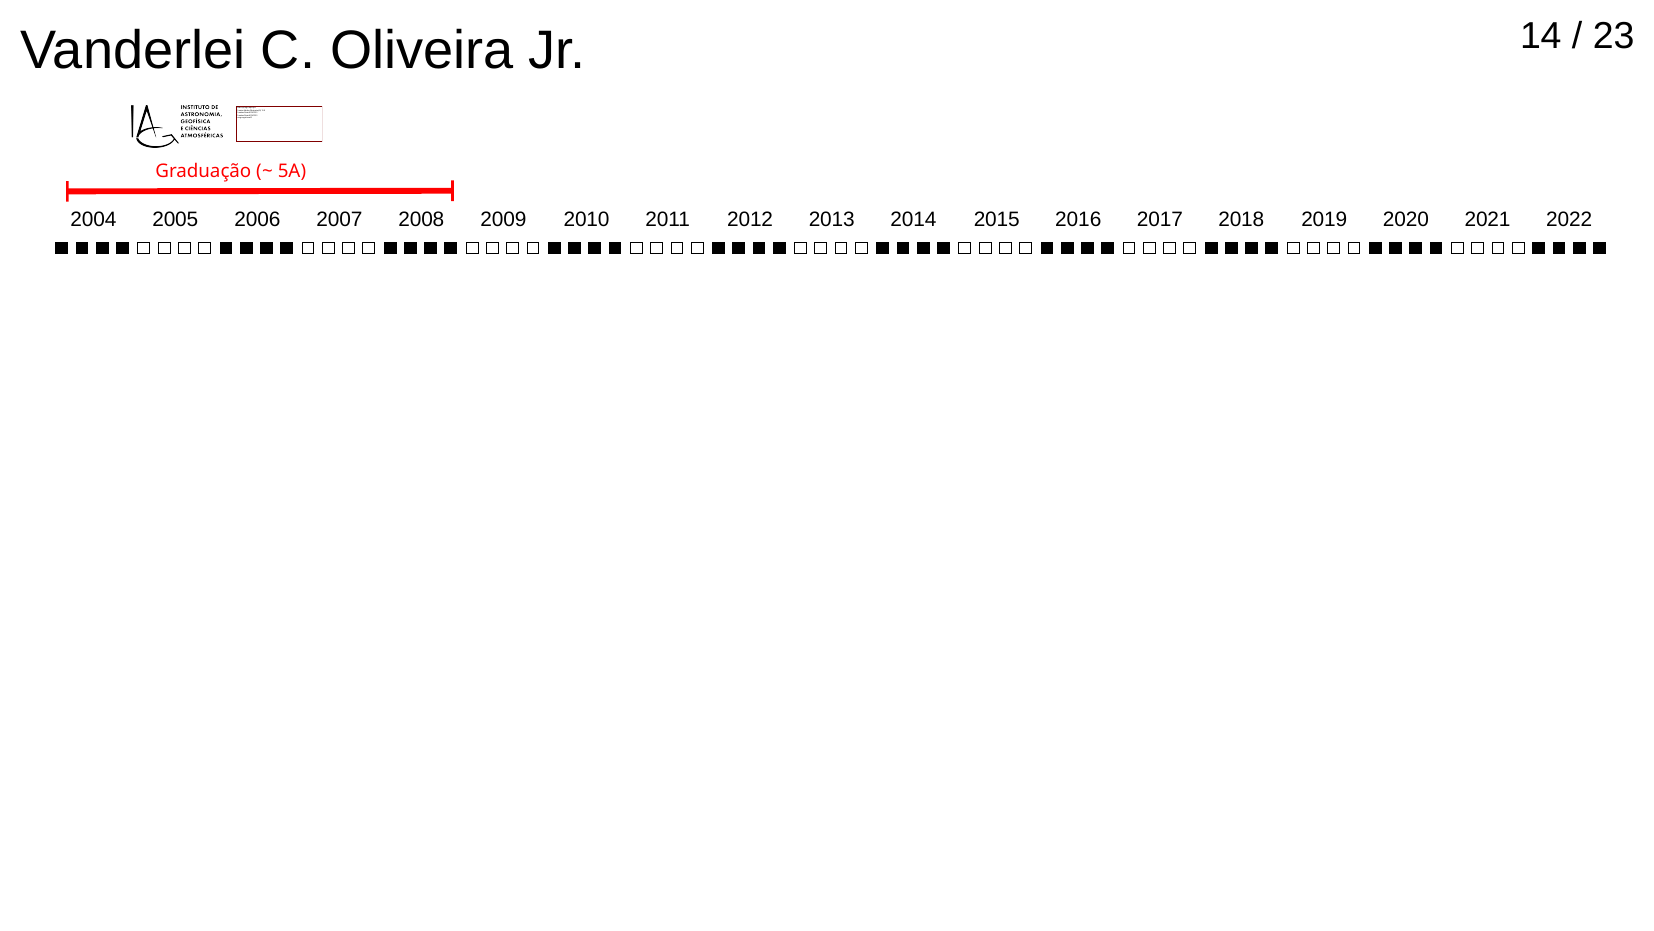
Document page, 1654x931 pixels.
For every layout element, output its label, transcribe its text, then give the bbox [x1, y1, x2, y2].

text_box [1061, 242, 1074, 254]
text_box [1205, 242, 1218, 254]
text_box [876, 242, 889, 254]
text_box [342, 242, 355, 254]
text_box [322, 242, 335, 254]
text_box [958, 242, 971, 254]
text_box [76, 242, 88, 254]
text_box [609, 242, 621, 254]
text_box [220, 242, 232, 254]
text_box [814, 242, 827, 254]
text_box Vanderlei C. Oliveira Jr. [5, 11, 615, 89]
text_box [753, 242, 765, 254]
text_box [1101, 242, 1114, 254]
text_box [1225, 242, 1238, 254]
text_box 2010 [548, 200, 625, 239]
text_box [1492, 242, 1504, 254]
text_box [979, 242, 992, 254]
text_box [1123, 242, 1135, 254]
text_box [773, 242, 786, 254]
text_box [527, 242, 539, 254]
text_box [384, 242, 397, 254]
text_box [897, 242, 909, 254]
text_box [1143, 242, 1156, 254]
text_box [691, 242, 704, 254]
text_box [1471, 242, 1484, 254]
text_box [732, 242, 745, 254]
text_box 2017 [1122, 200, 1198, 239]
text_box [855, 242, 868, 254]
text_box [116, 242, 129, 254]
text_box [424, 242, 437, 254]
text_box 2018 [1203, 200, 1280, 239]
text_box <number> / 23 [1375, 0, 1654, 71]
text_box Graduação (~ 5A) [140, 150, 326, 188]
text_box 2013 [793, 200, 870, 239]
text_box 2009 [465, 200, 542, 239]
text_box [198, 242, 211, 254]
text_box [1451, 242, 1464, 254]
text_box [568, 242, 581, 254]
text_box [1369, 242, 1382, 254]
text_box 2020 [1368, 200, 1444, 239]
text_box [55, 242, 68, 254]
text_box [650, 242, 663, 254]
text_box 2005 [137, 200, 214, 239]
text_box [404, 242, 417, 254]
text_box [1081, 242, 1094, 254]
text_box 2011 [630, 200, 707, 239]
picture [131, 105, 223, 148]
text_box [486, 242, 499, 254]
text_box 2007 [301, 200, 378, 239]
text_box [1245, 242, 1258, 254]
text_box [1163, 242, 1176, 254]
text_box [1512, 242, 1525, 254]
text_box [1307, 242, 1320, 254]
text_box [1348, 242, 1360, 254]
text_box [712, 242, 725, 254]
text_box 2014 [875, 200, 952, 239]
text_box 2004 [55, 200, 132, 239]
text_box [999, 242, 1012, 254]
text_box 2006 [219, 200, 296, 239]
text_box 2019 [1286, 200, 1363, 239]
text_box [444, 242, 457, 254]
text_box [1389, 242, 1402, 254]
text_box [1041, 242, 1053, 254]
text_box [1553, 242, 1565, 254]
text_box [506, 242, 519, 254]
text_box [158, 242, 171, 254]
text_box [917, 242, 930, 254]
text_box [1183, 242, 1196, 254]
text_box [1265, 242, 1278, 254]
picture [236, 106, 323, 142]
text_box [1573, 242, 1586, 254]
text_box [588, 242, 601, 254]
text_box [1287, 242, 1300, 254]
text_box 2016 [1040, 200, 1117, 239]
text_box 2008 [383, 200, 460, 239]
text_box [137, 242, 150, 254]
text_box [178, 242, 191, 254]
text_box [1593, 242, 1606, 254]
text_box [794, 242, 807, 254]
text_box [1409, 242, 1422, 254]
text_box 2015 [958, 200, 1035, 239]
text_box [280, 242, 293, 254]
text_box [630, 242, 643, 254]
text_box 2012 [712, 200, 788, 239]
text_box [1019, 242, 1032, 254]
text_box 2022 [1531, 200, 1608, 239]
text_box [260, 242, 273, 254]
text_box [1327, 242, 1340, 254]
text_box [466, 242, 479, 254]
text_box 2021 [1449, 200, 1526, 239]
text_box [1532, 242, 1545, 254]
text_box [240, 242, 253, 254]
text_box [96, 242, 109, 254]
text_box [302, 242, 314, 254]
text_box [835, 242, 847, 254]
text_box [548, 242, 561, 254]
text_box [671, 242, 683, 254]
text_box [1430, 242, 1442, 254]
text_box [937, 242, 950, 254]
text_box [362, 242, 375, 254]
